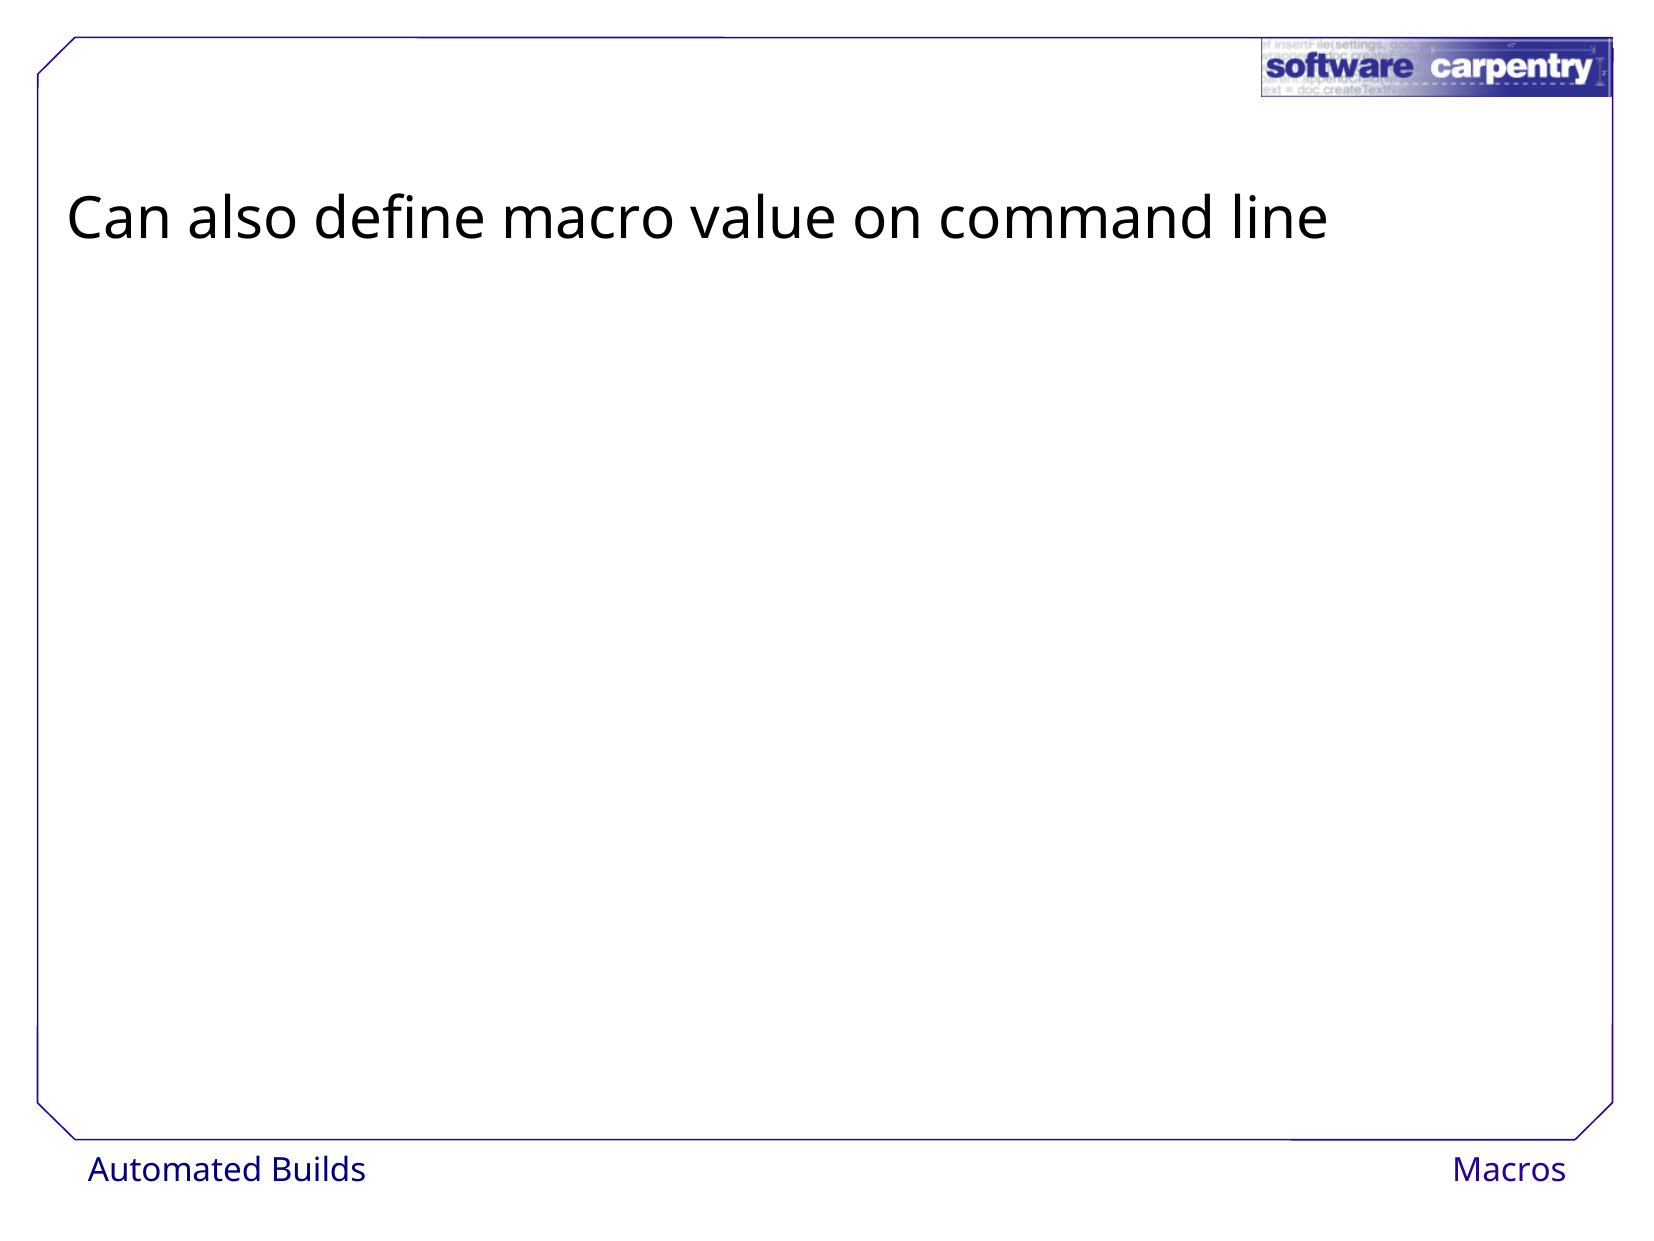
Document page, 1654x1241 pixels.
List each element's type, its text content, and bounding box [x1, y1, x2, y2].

text_box Can also define macro value on command line [52, 138, 1495, 259]
picture [1261, 39, 1613, 97]
